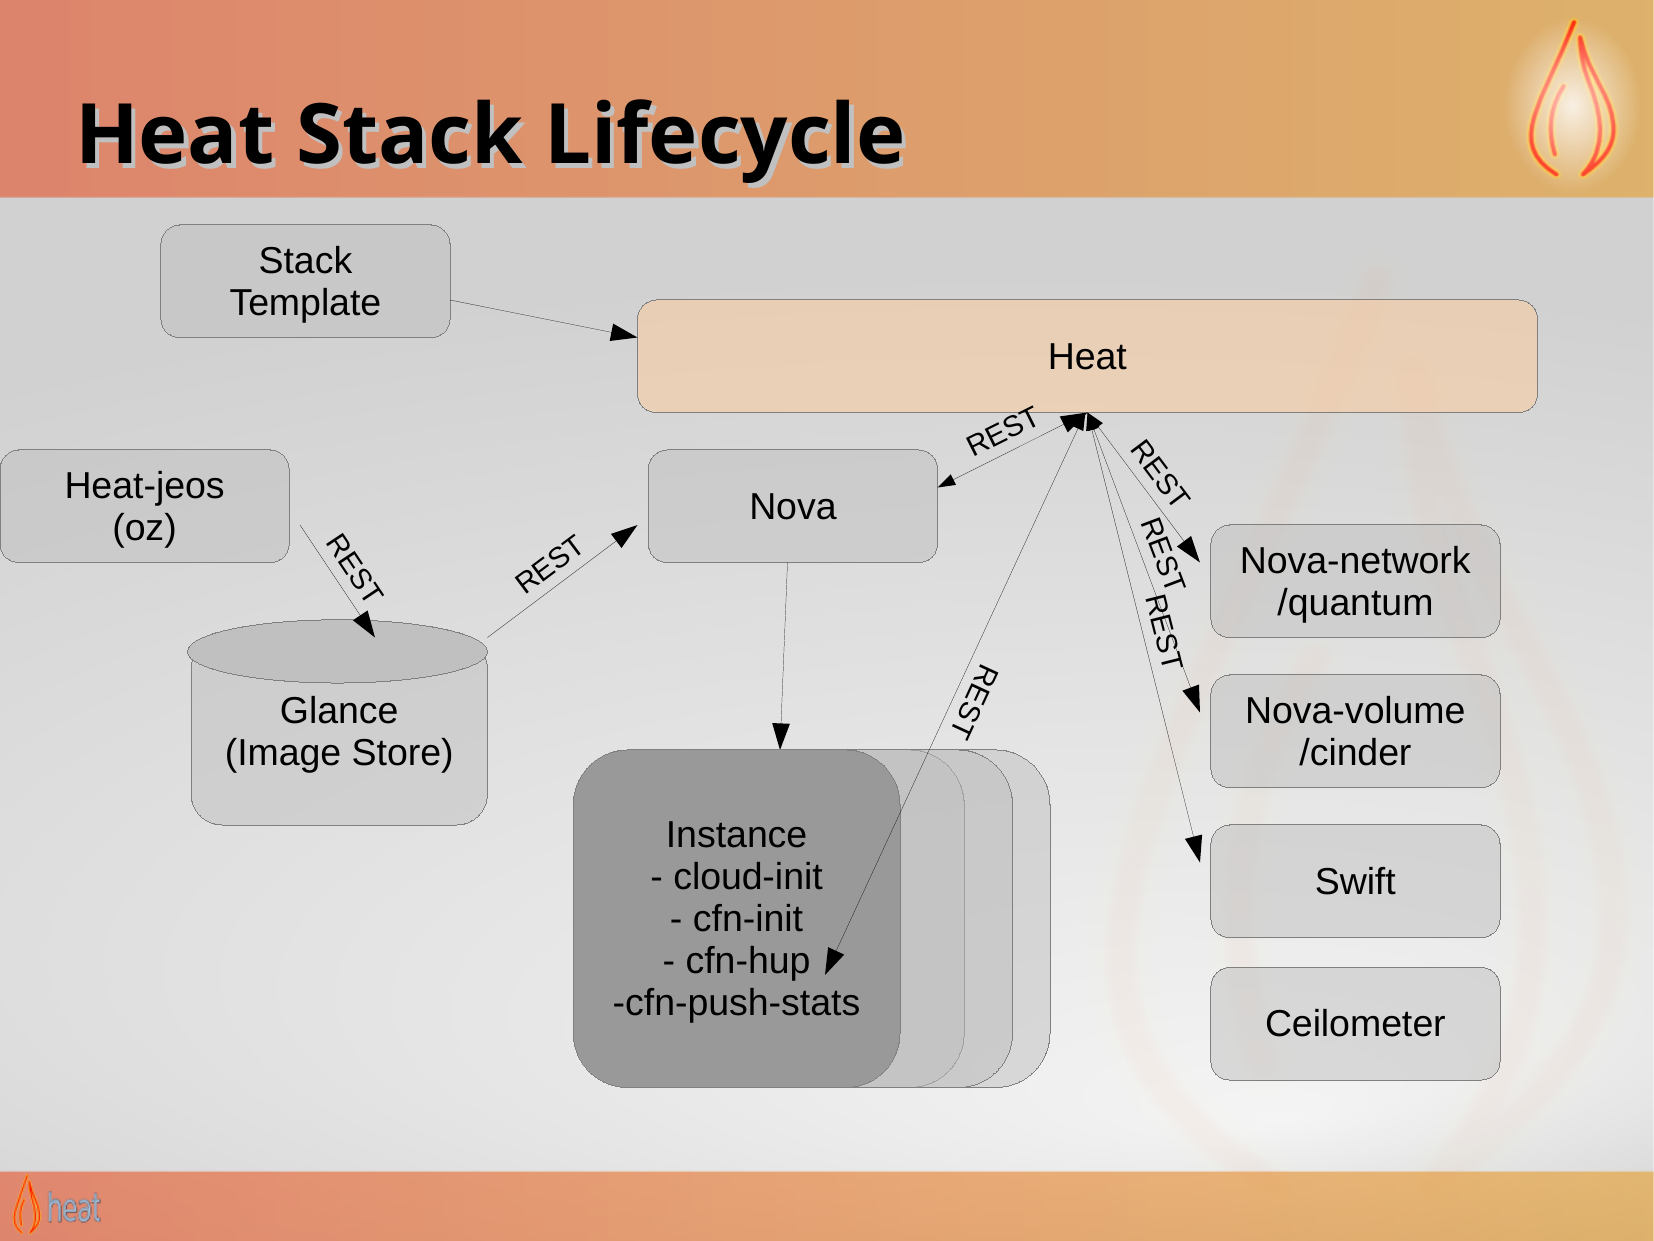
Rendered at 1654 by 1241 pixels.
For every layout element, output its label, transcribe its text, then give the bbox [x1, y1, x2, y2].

picture [0, 0, 1654, 1241]
text_box Instance - cloud-init - cfn-init - cfn-hup -cfn-push-stats [573, 749, 901, 1088]
text_box Swift [1210, 824, 1501, 938]
text_box Stack Template [160, 224, 451, 338]
text_box [187, 619, 488, 684]
text_box Nova-network /quantum [1210, 524, 1501, 638]
text_box Heat-jeos (oz) [0, 449, 290, 563]
text_box [853, 749, 1051, 1088]
text_box Glance (Image Store) [191, 658, 488, 826]
text_box Heat [637, 299, 1538, 413]
text_box Ceilometer [1210, 967, 1501, 1081]
text_box [848, 749, 929, 808]
text_box Nova [648, 449, 938, 563]
title Heat Stack Lifecycle [75, 37, 1564, 226]
text_box Nova-volume /cinder [1210, 674, 1501, 788]
